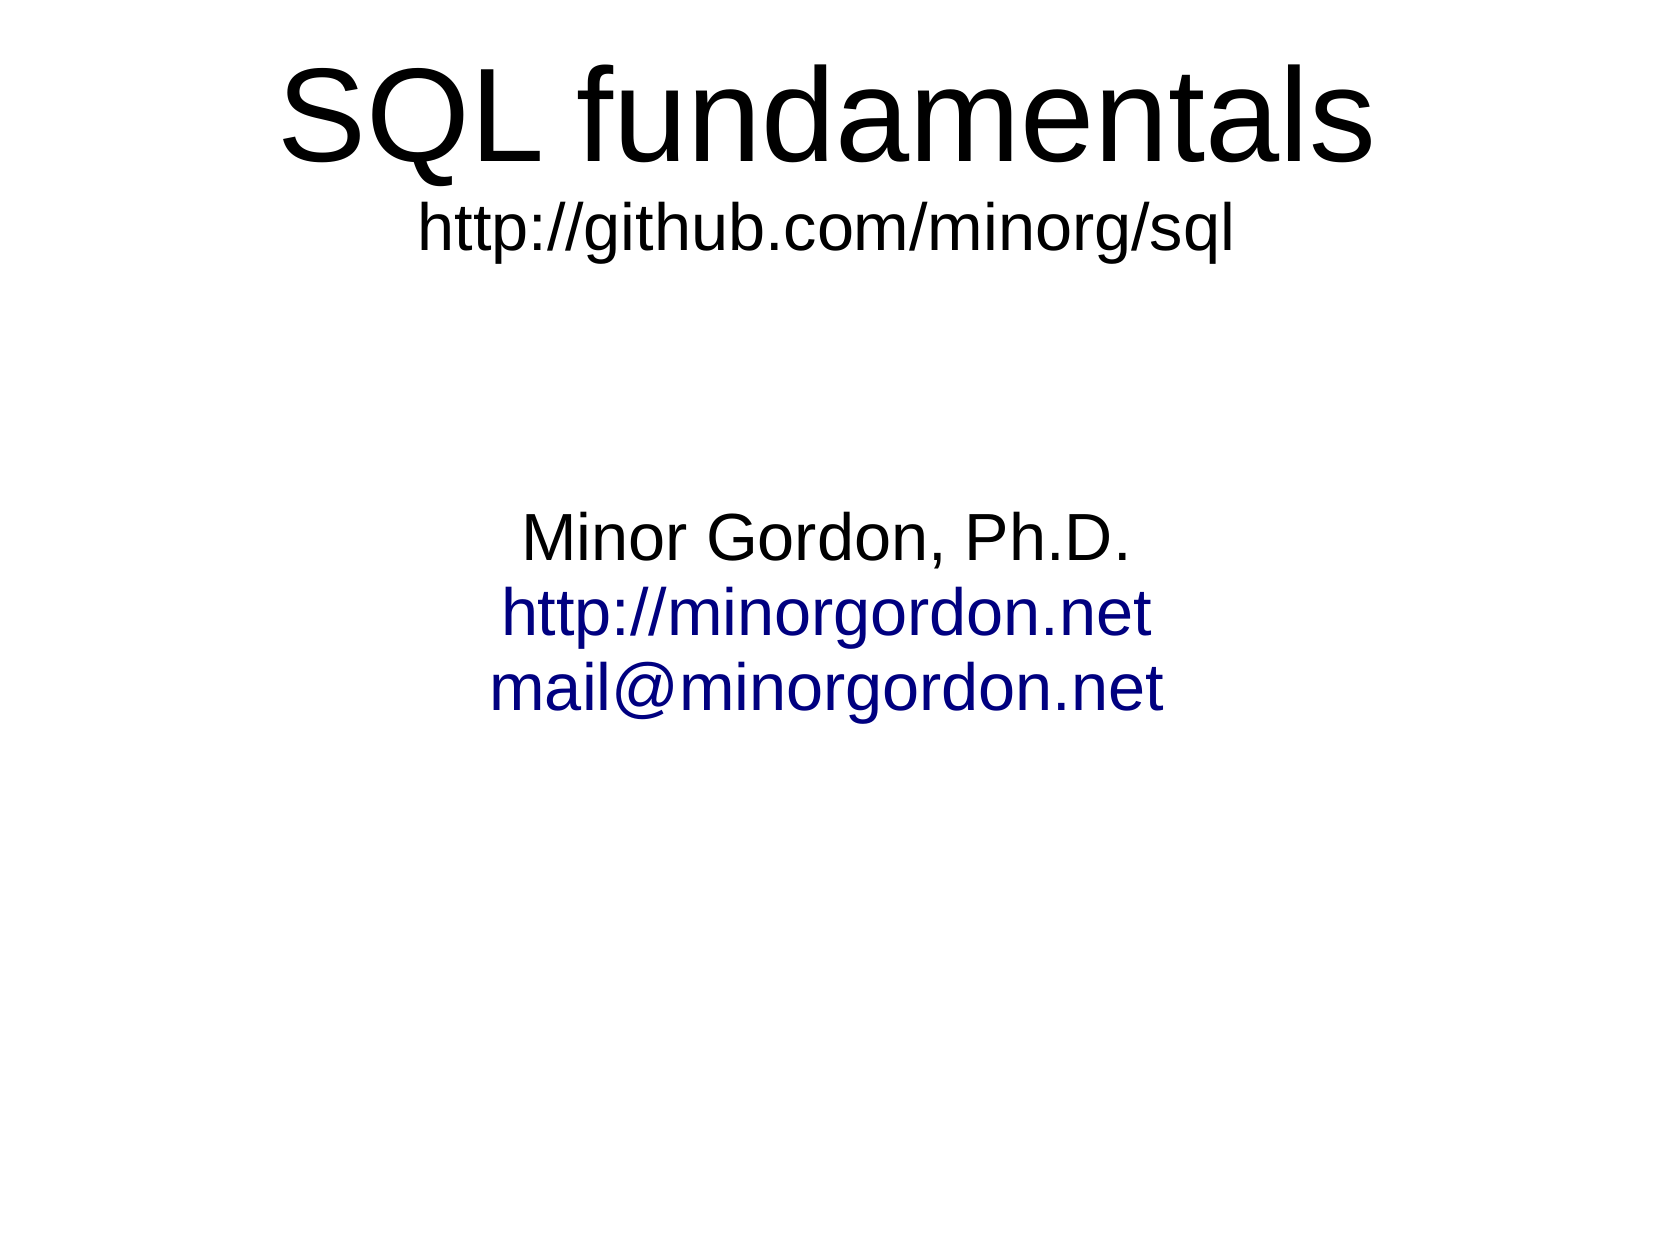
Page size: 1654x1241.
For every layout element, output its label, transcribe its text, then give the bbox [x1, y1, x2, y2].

subtitle Minor Gordon, Ph.D. http://minorgordon.net mail@minorgordon.net [82, 290, 1571, 1010]
title SQL fundamentals http://github.com/minorg/sql [82, 41, 1571, 265]
